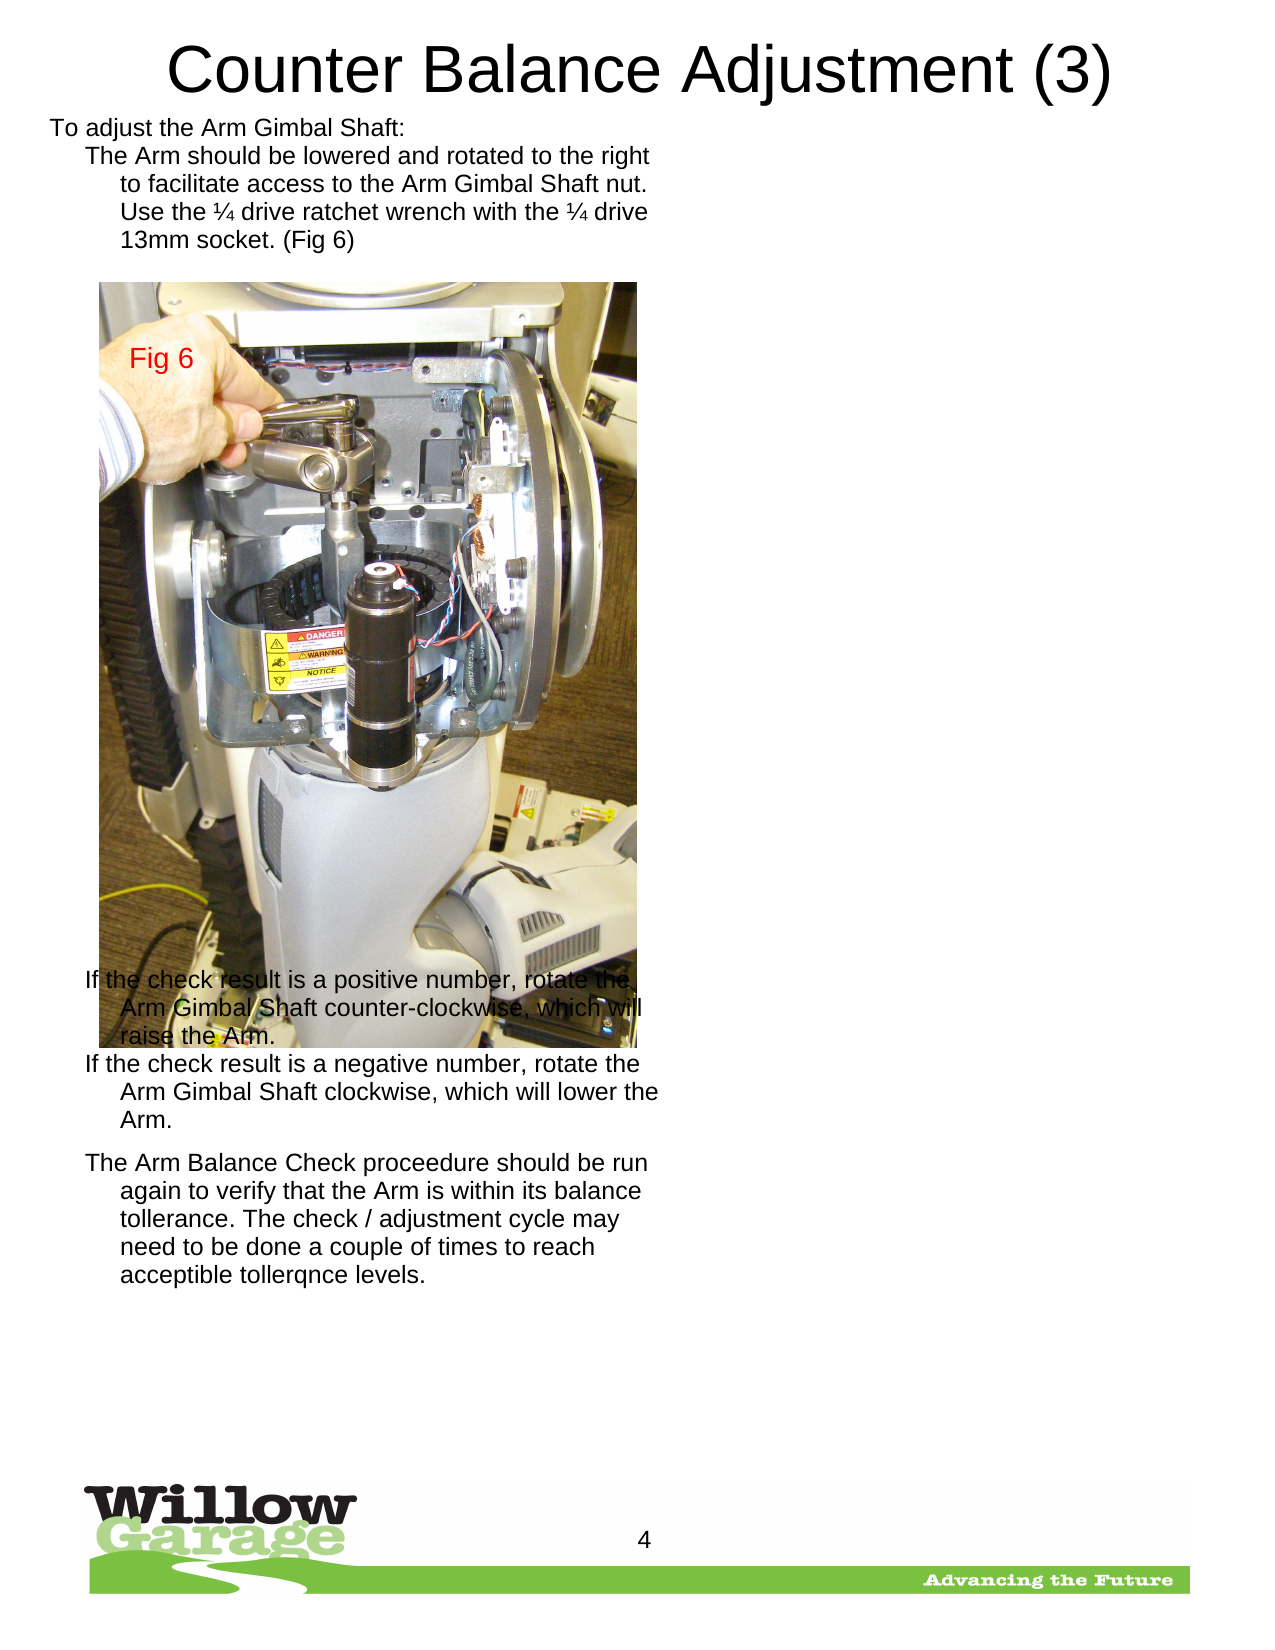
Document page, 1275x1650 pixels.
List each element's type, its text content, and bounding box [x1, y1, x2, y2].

picture [84, 1484, 1190, 1594]
title Counter Balance Adjustment (3) [84, 18, 1190, 121]
text_box Fig 6 [114, 334, 221, 387]
list To adjust the Arm Gimbal Shaft: The Arm should be lowered and rotated to the right to facilitate access to the Arm Gimbal Shaft nut. Use the ¼ drive ratchet wrench with the ¼ drive 13mm socket. (Fig 6) If the check result is a positive number, rotate the Arm Gimbal Shaft counter-clockwise, which will raise the Arm. If the check result is a negative number, rotate the Arm Gimbal Shaft clockwise, which will lower the Arm. The Arm Balance Check proceedure should be run again to verify that the Arm is within its balance tollerance. The check / adjustment cycle may need to be done a couple of times to reach acceptible tollerqnce levels. [49, 113, 668, 1422]
